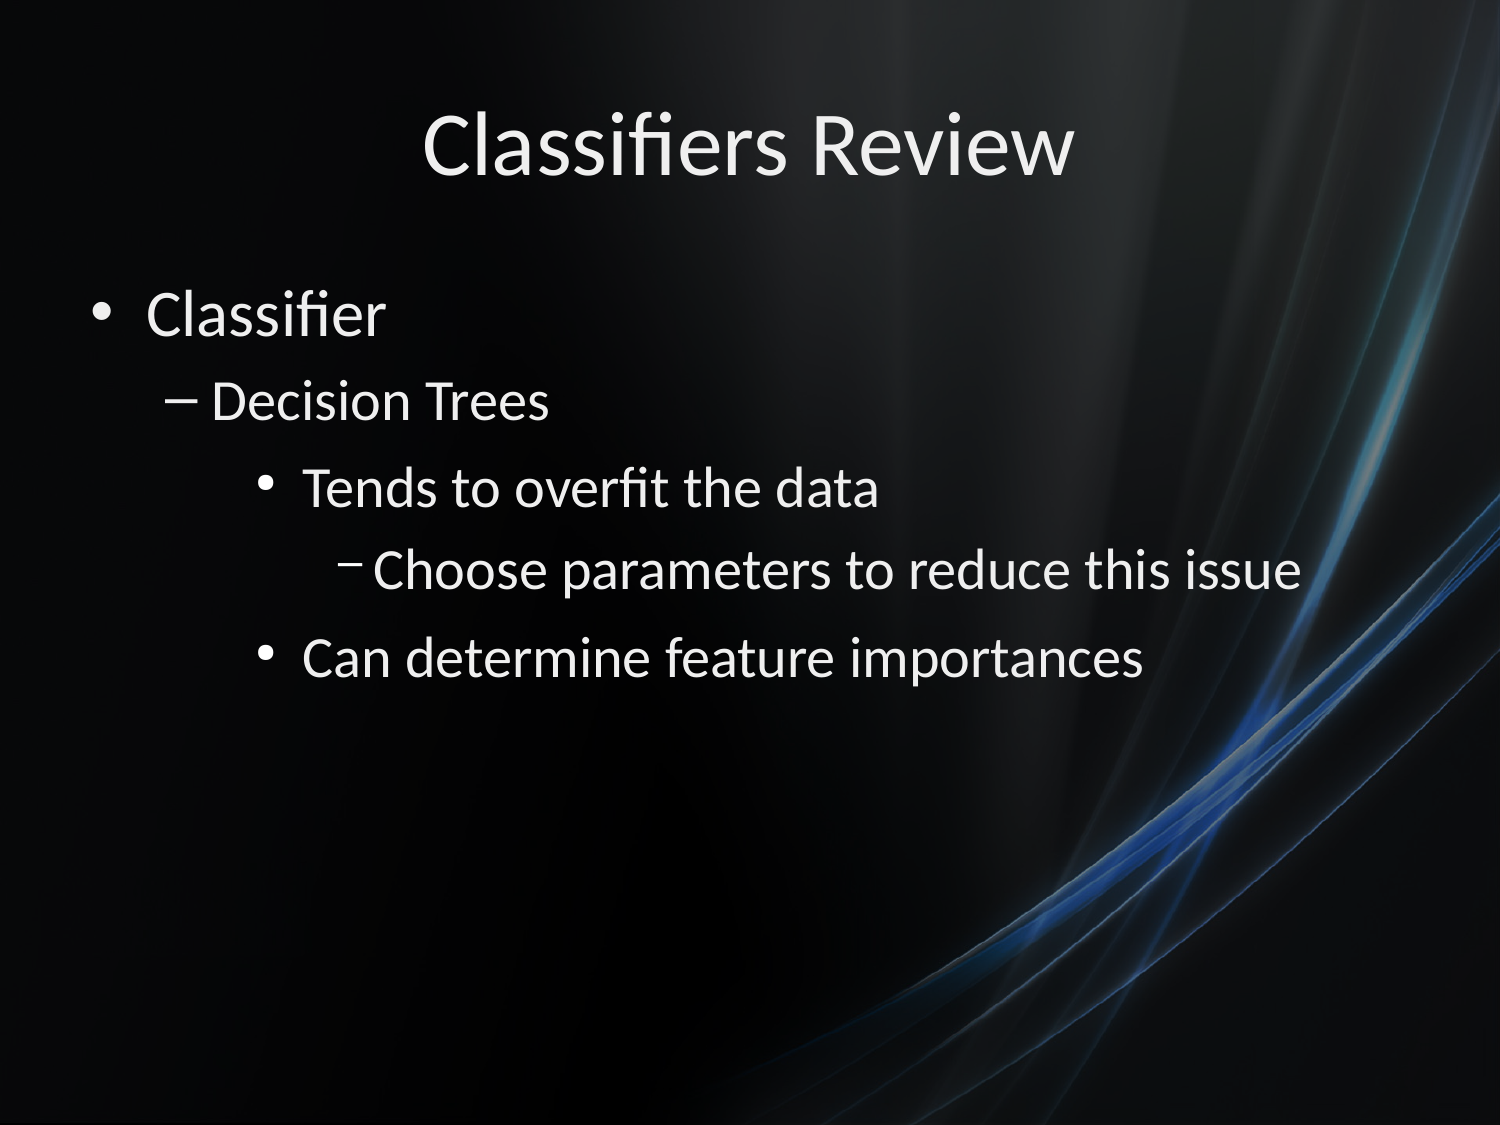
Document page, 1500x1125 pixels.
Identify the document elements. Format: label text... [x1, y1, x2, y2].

list Classifier Decision Trees Tends to overfit the data Choose parameters to reduce this issue Can determine feature importances [75, 262, 1425, 1005]
picture [0, 0, 1500, 1125]
title Classifiers Review [75, 45, 1425, 233]
